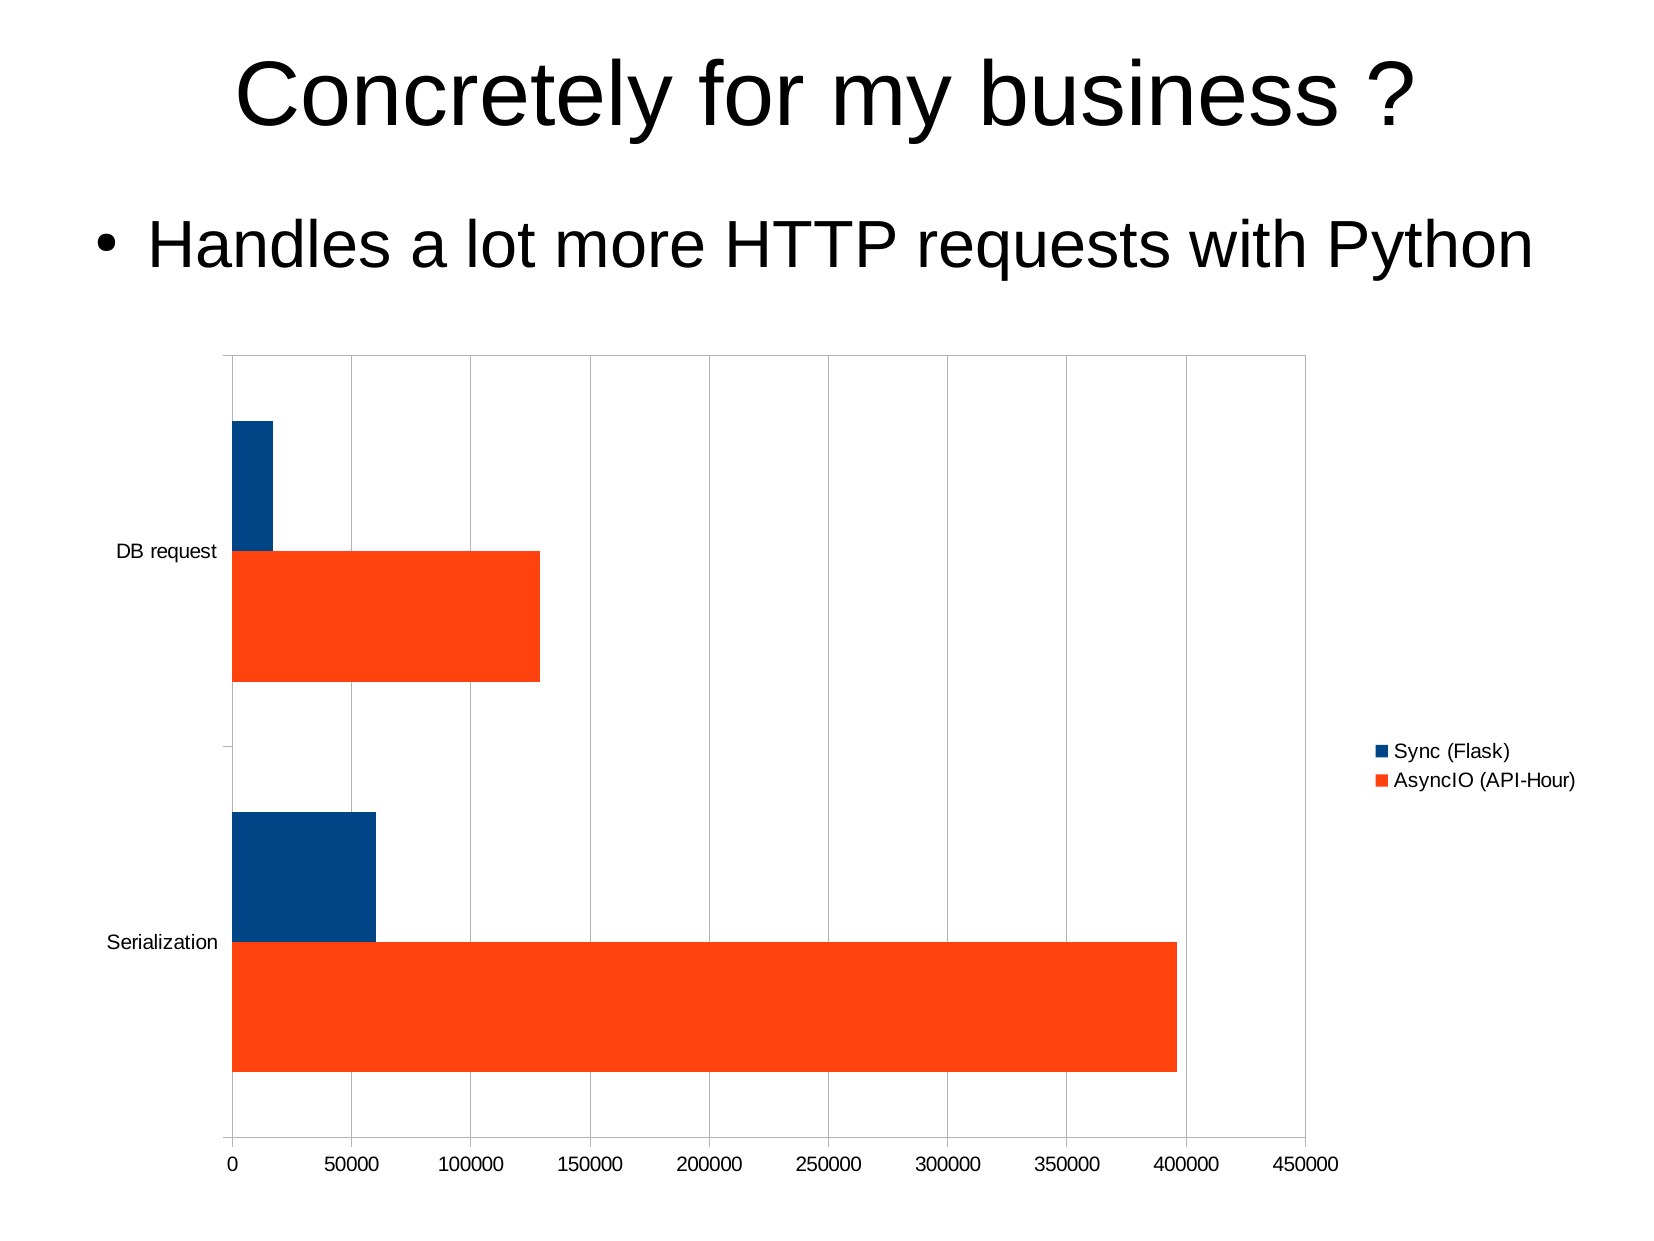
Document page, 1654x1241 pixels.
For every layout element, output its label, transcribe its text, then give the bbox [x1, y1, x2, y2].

list Handles a lot more HTTP requests with Python [76, 206, 1565, 338]
title Concretely for my business ? [82, 0, 1571, 198]
chart [76, 338, 1595, 1193]
